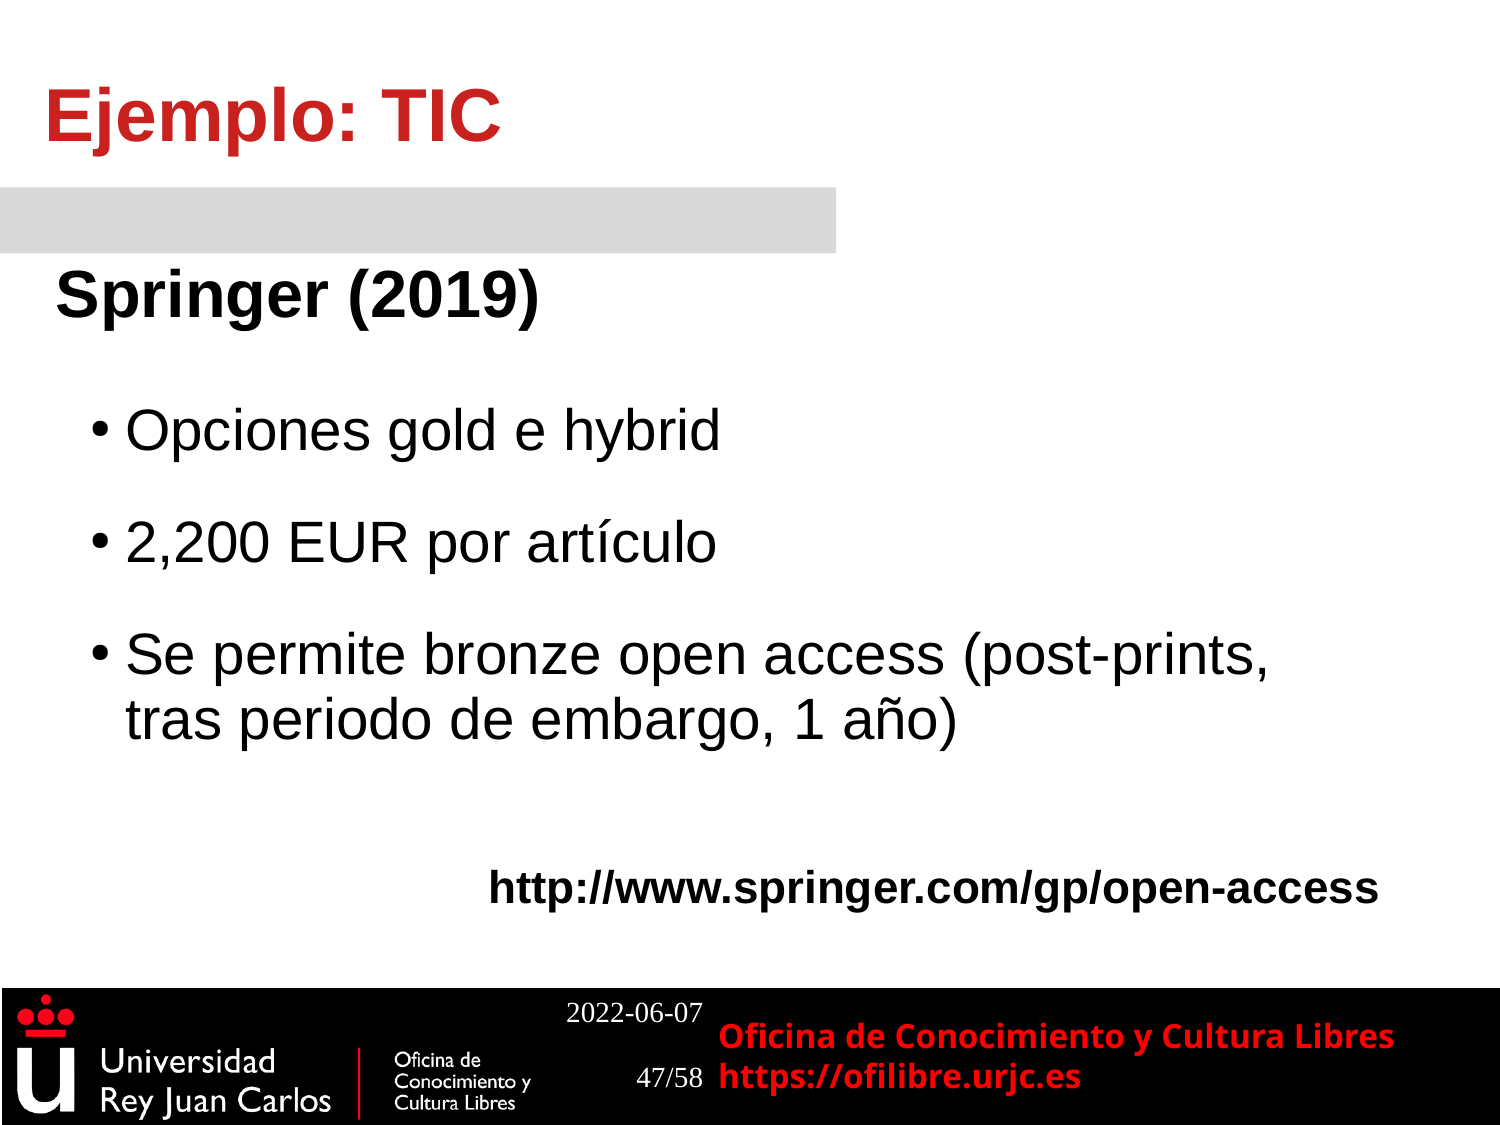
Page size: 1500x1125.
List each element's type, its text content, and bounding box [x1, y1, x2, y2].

title [75, 7, 1425, 196]
text_box Ejemplo: TIC [30, 66, 1036, 249]
text_box http://www.springer.com/gp/open-access [45, 855, 1396, 922]
picture [17, 994, 531, 1120]
text_box Opciones gold e hybrid 2,200 EUR por artículo Se permite bronze open access (post-prints, tras periodo de embargo, 1 año) [75, 390, 1351, 760]
text_box Springer (2019) [40, 249, 811, 340]
